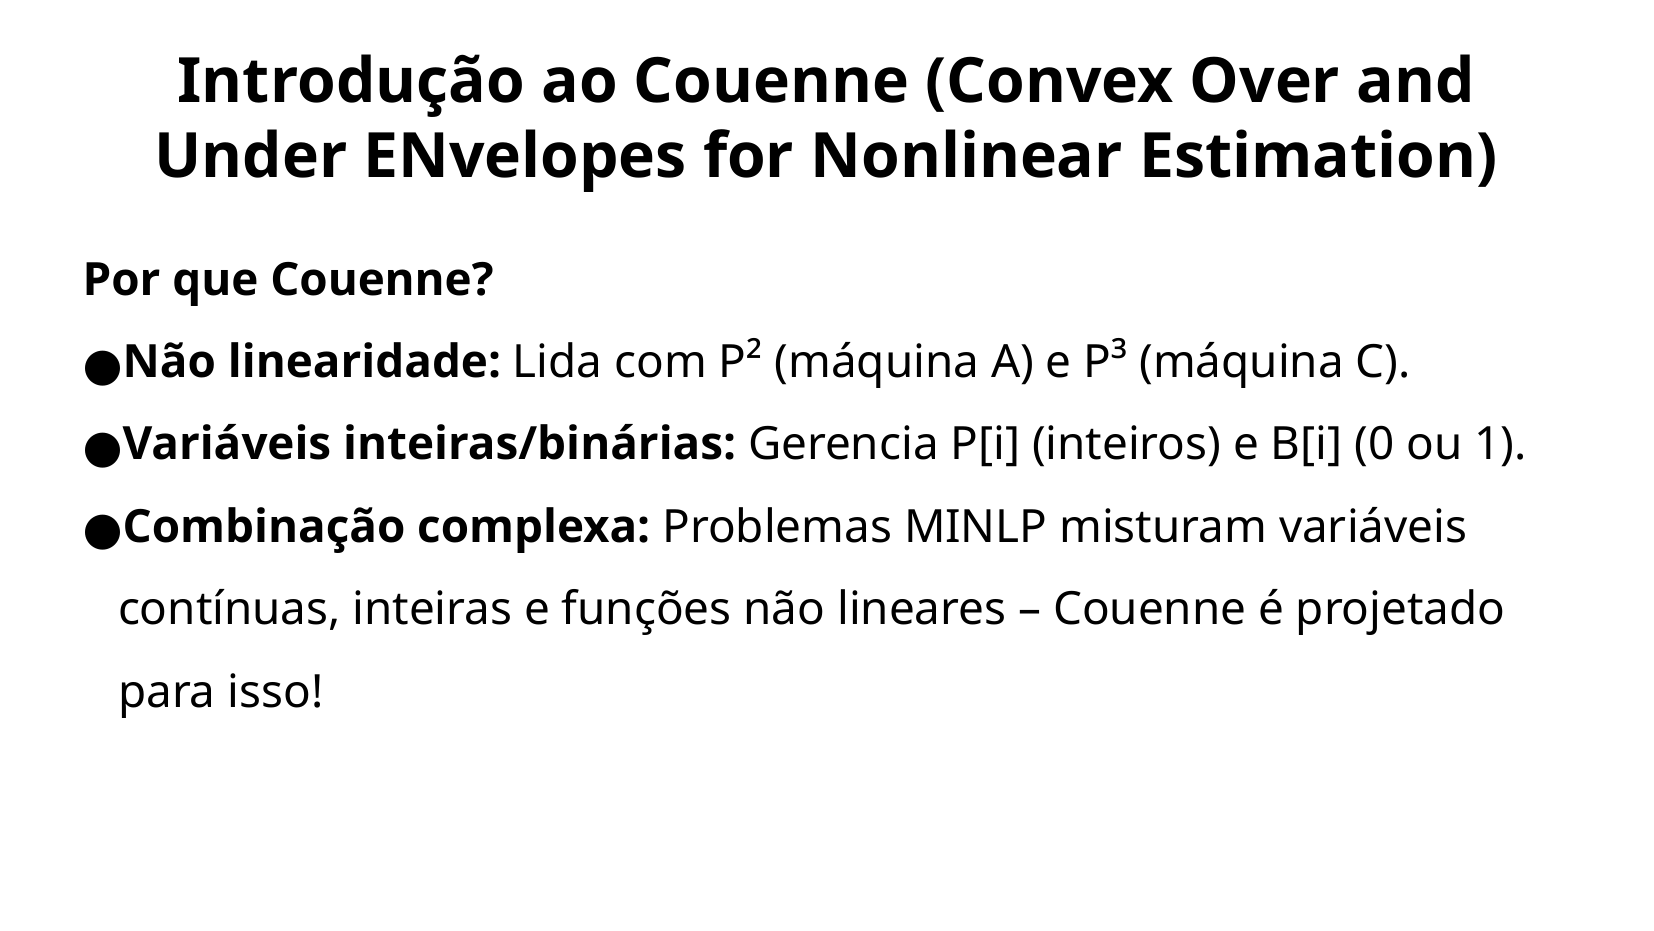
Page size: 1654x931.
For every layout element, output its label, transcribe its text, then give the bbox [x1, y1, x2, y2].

text_box Introdução ao Couenne (Convex Over and Under ENvelopes for Nonlinear Estimation) [82, 33, 1571, 196]
text_box Por que Couenne? Não linearidade: Lida com P² (máquina A) e P³ (máquina C). Variáveis inteiras/binárias: Gerencia P[i] (inteiros) e B[i] (0 ou 1). Combinação complexa: Problemas MINLP misturam variáveis contínuas, inteiras e funções não lineares – Couenne é projetado para isso! [82, 221, 1571, 763]
